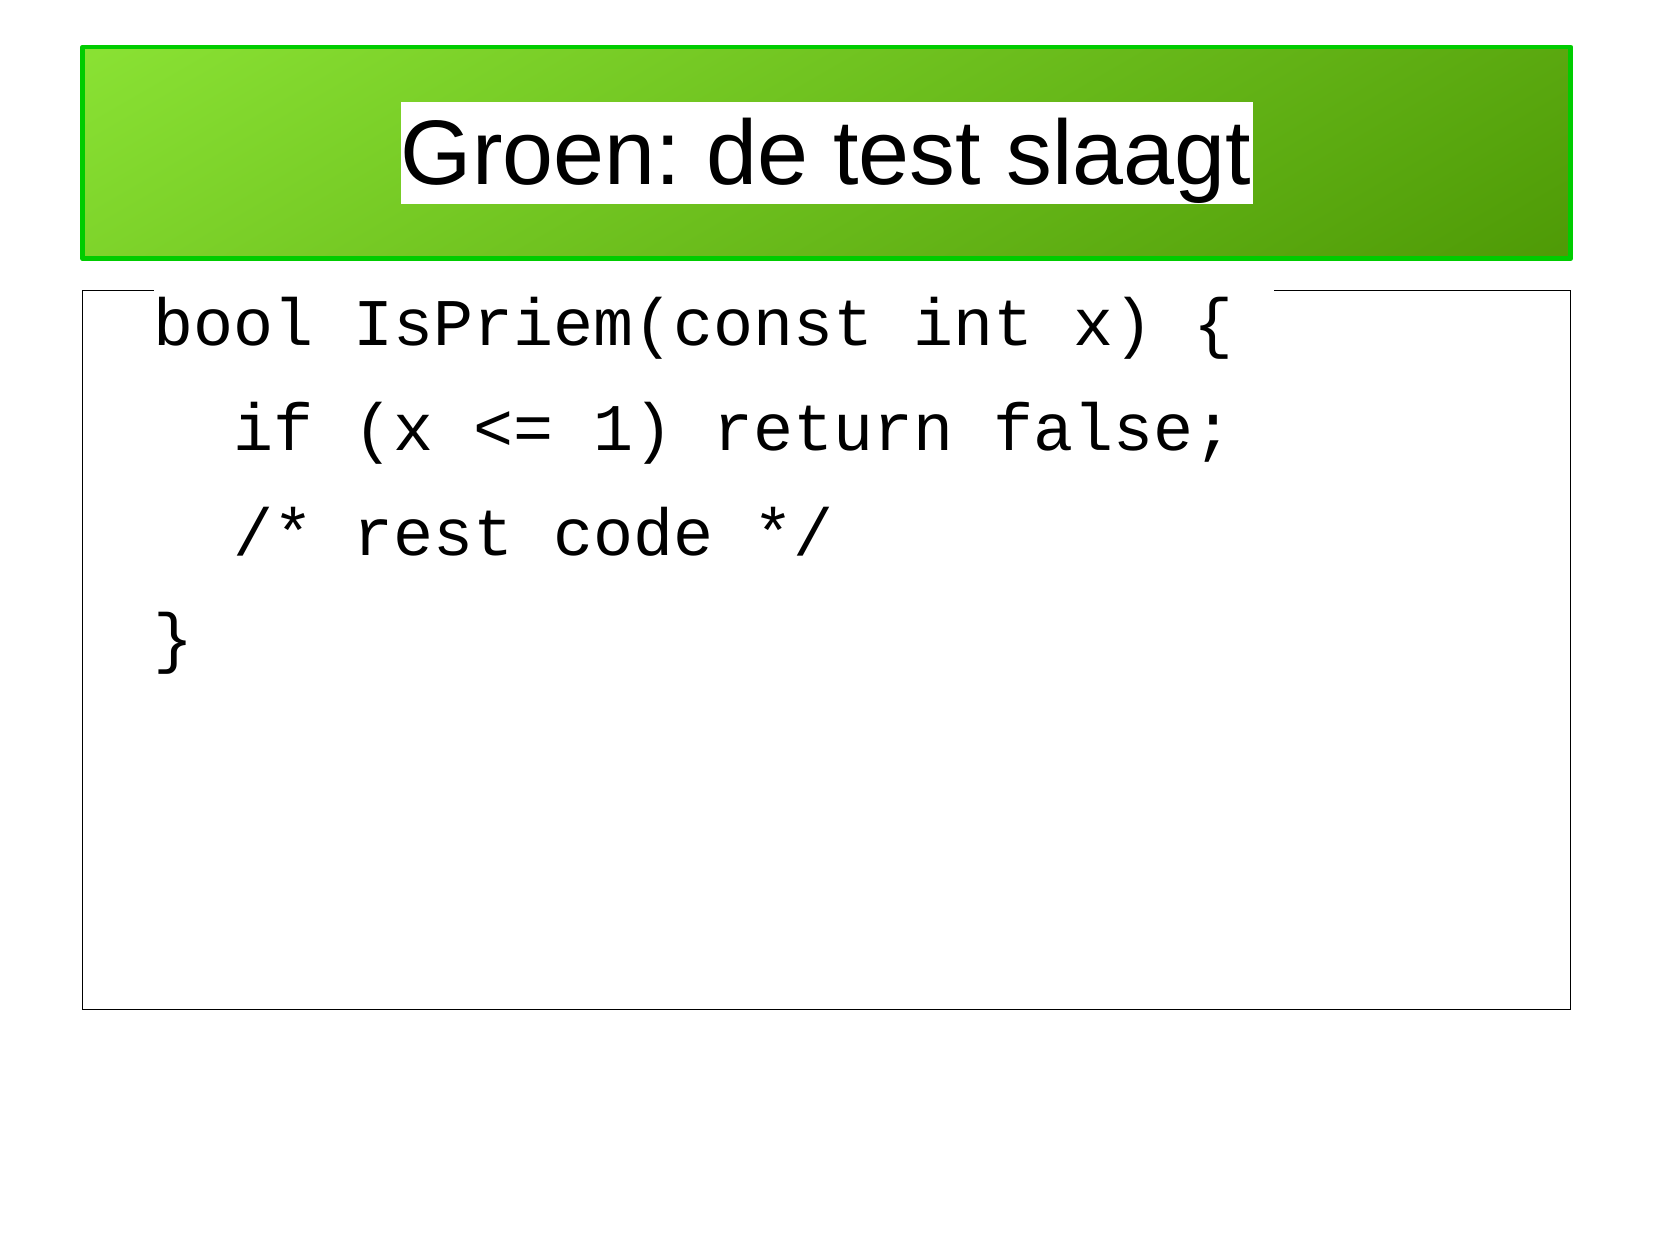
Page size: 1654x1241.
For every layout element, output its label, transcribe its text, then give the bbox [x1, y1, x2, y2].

title Groen: de test slaagt [82, 47, 1571, 259]
list bool IsPriem(const int x) { if (x <= 1) return false; /* rest code */ } [82, 290, 1571, 1010]
